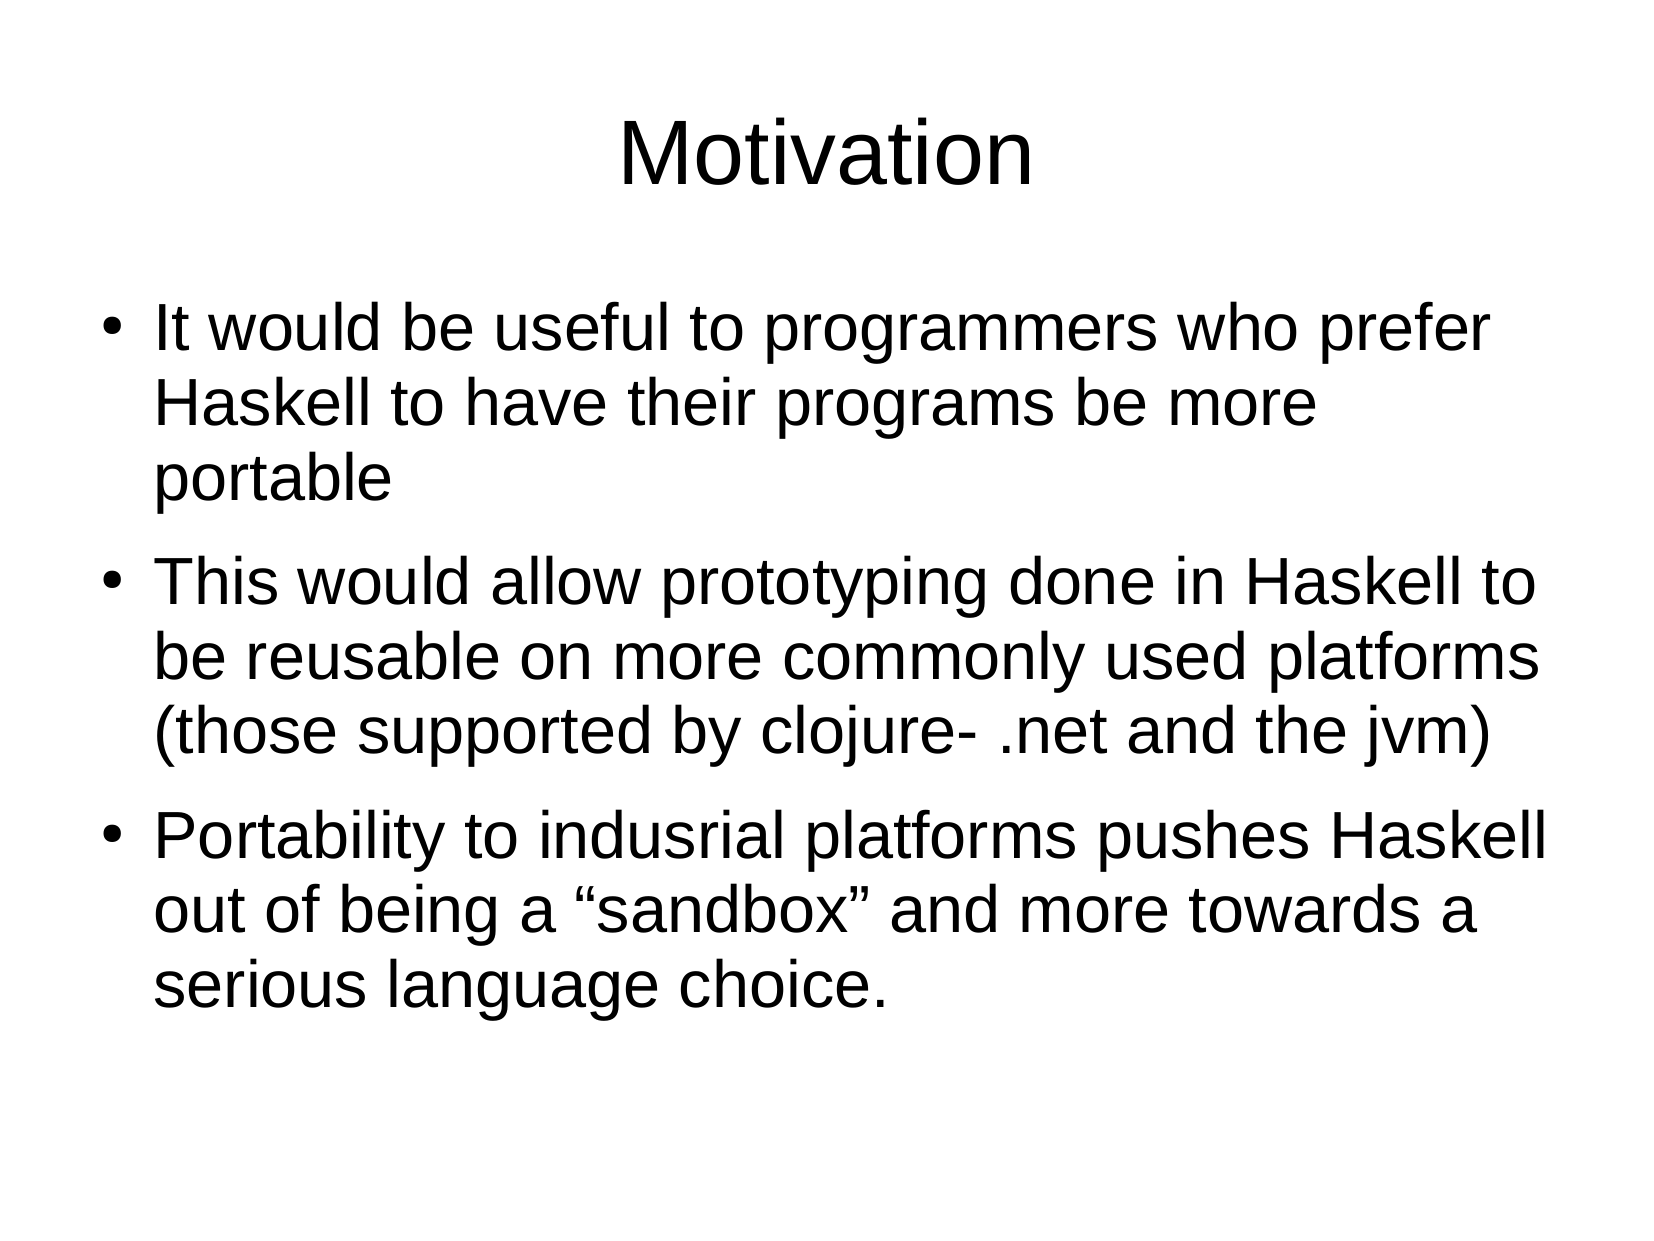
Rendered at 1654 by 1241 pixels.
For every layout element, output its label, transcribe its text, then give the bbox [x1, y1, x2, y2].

title Motivation [82, 49, 1571, 257]
list It would be useful to programmers who prefer Haskell to have their programs be more portable This would allow prototyping done in Haskell to be reusable on more commonly used platforms (those supported by clojure- .net and the jvm) Portability to indusrial platforms pushes Haskell out of being a “sandbox” and more towards a serious language choice. [82, 290, 1571, 1109]
